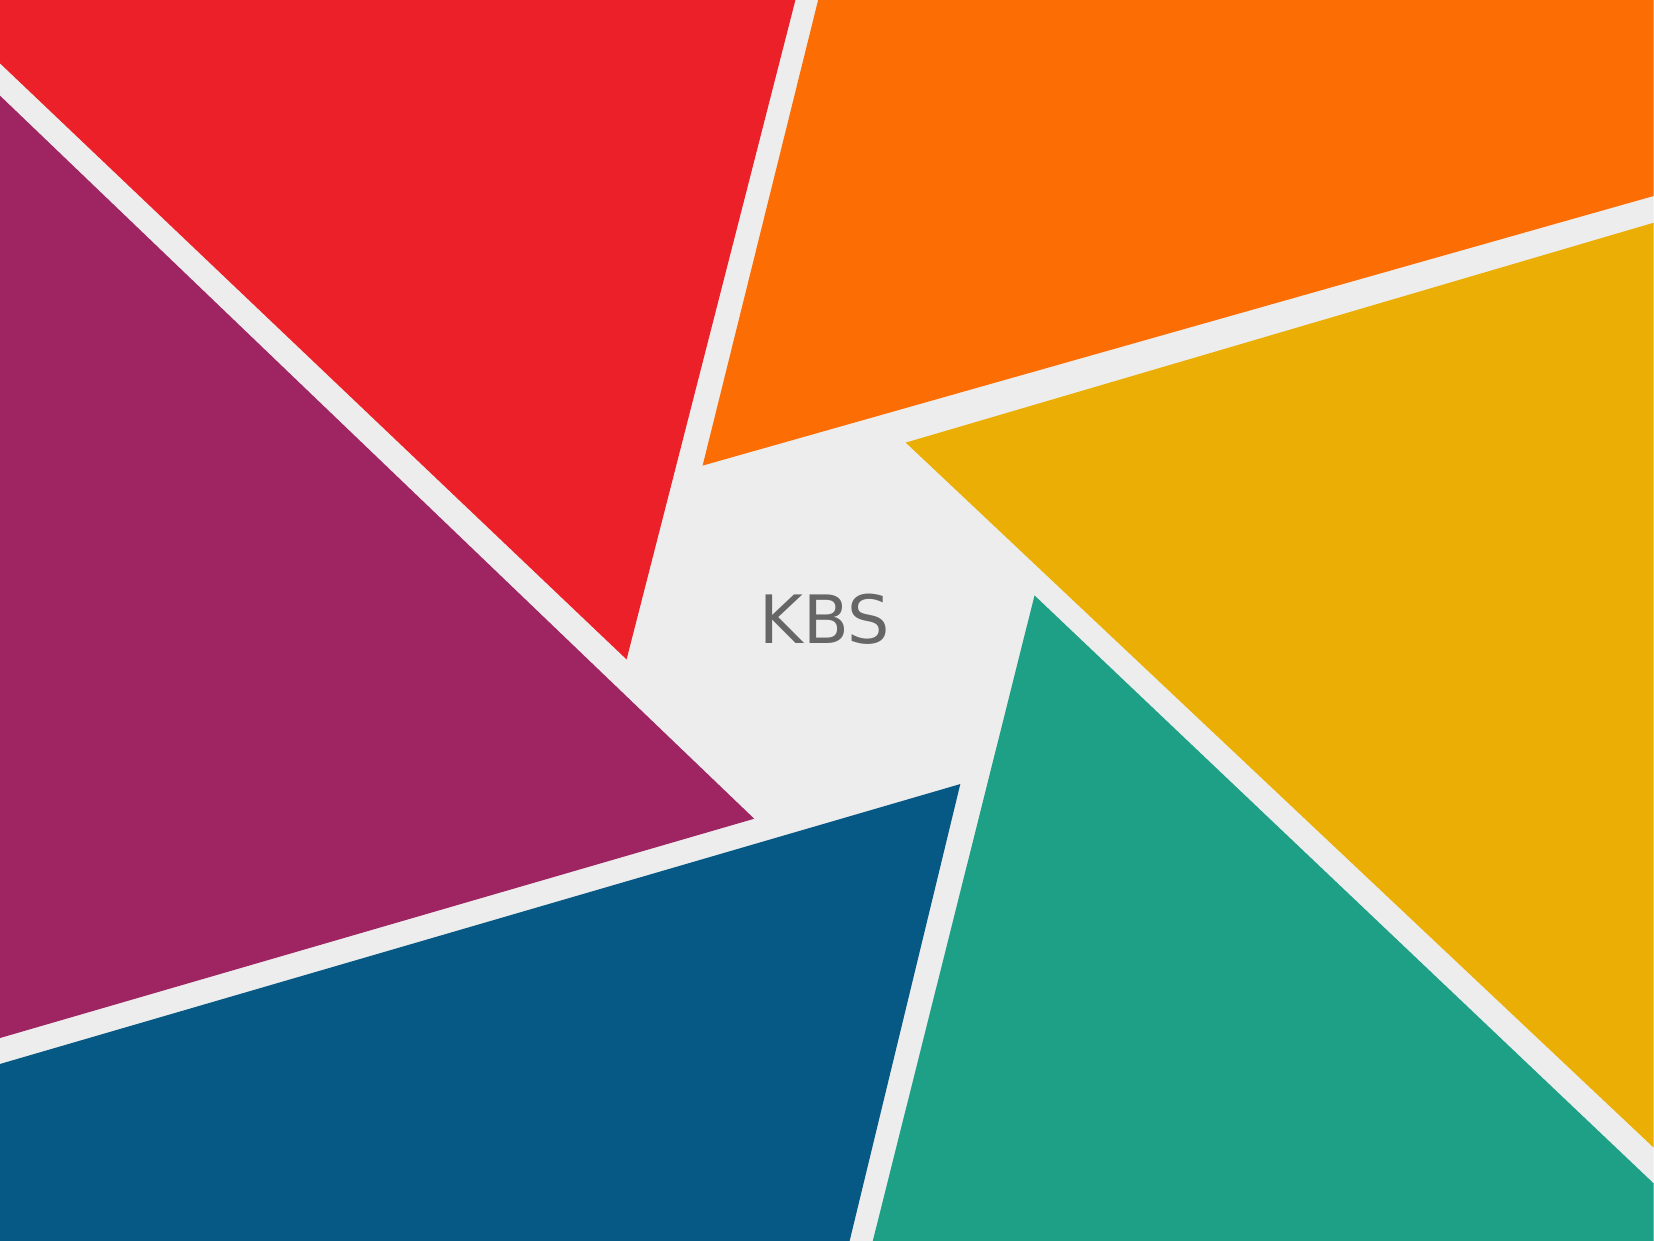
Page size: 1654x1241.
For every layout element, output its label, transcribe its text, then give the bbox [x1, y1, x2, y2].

subtitle KBS [614, 418, 1035, 824]
